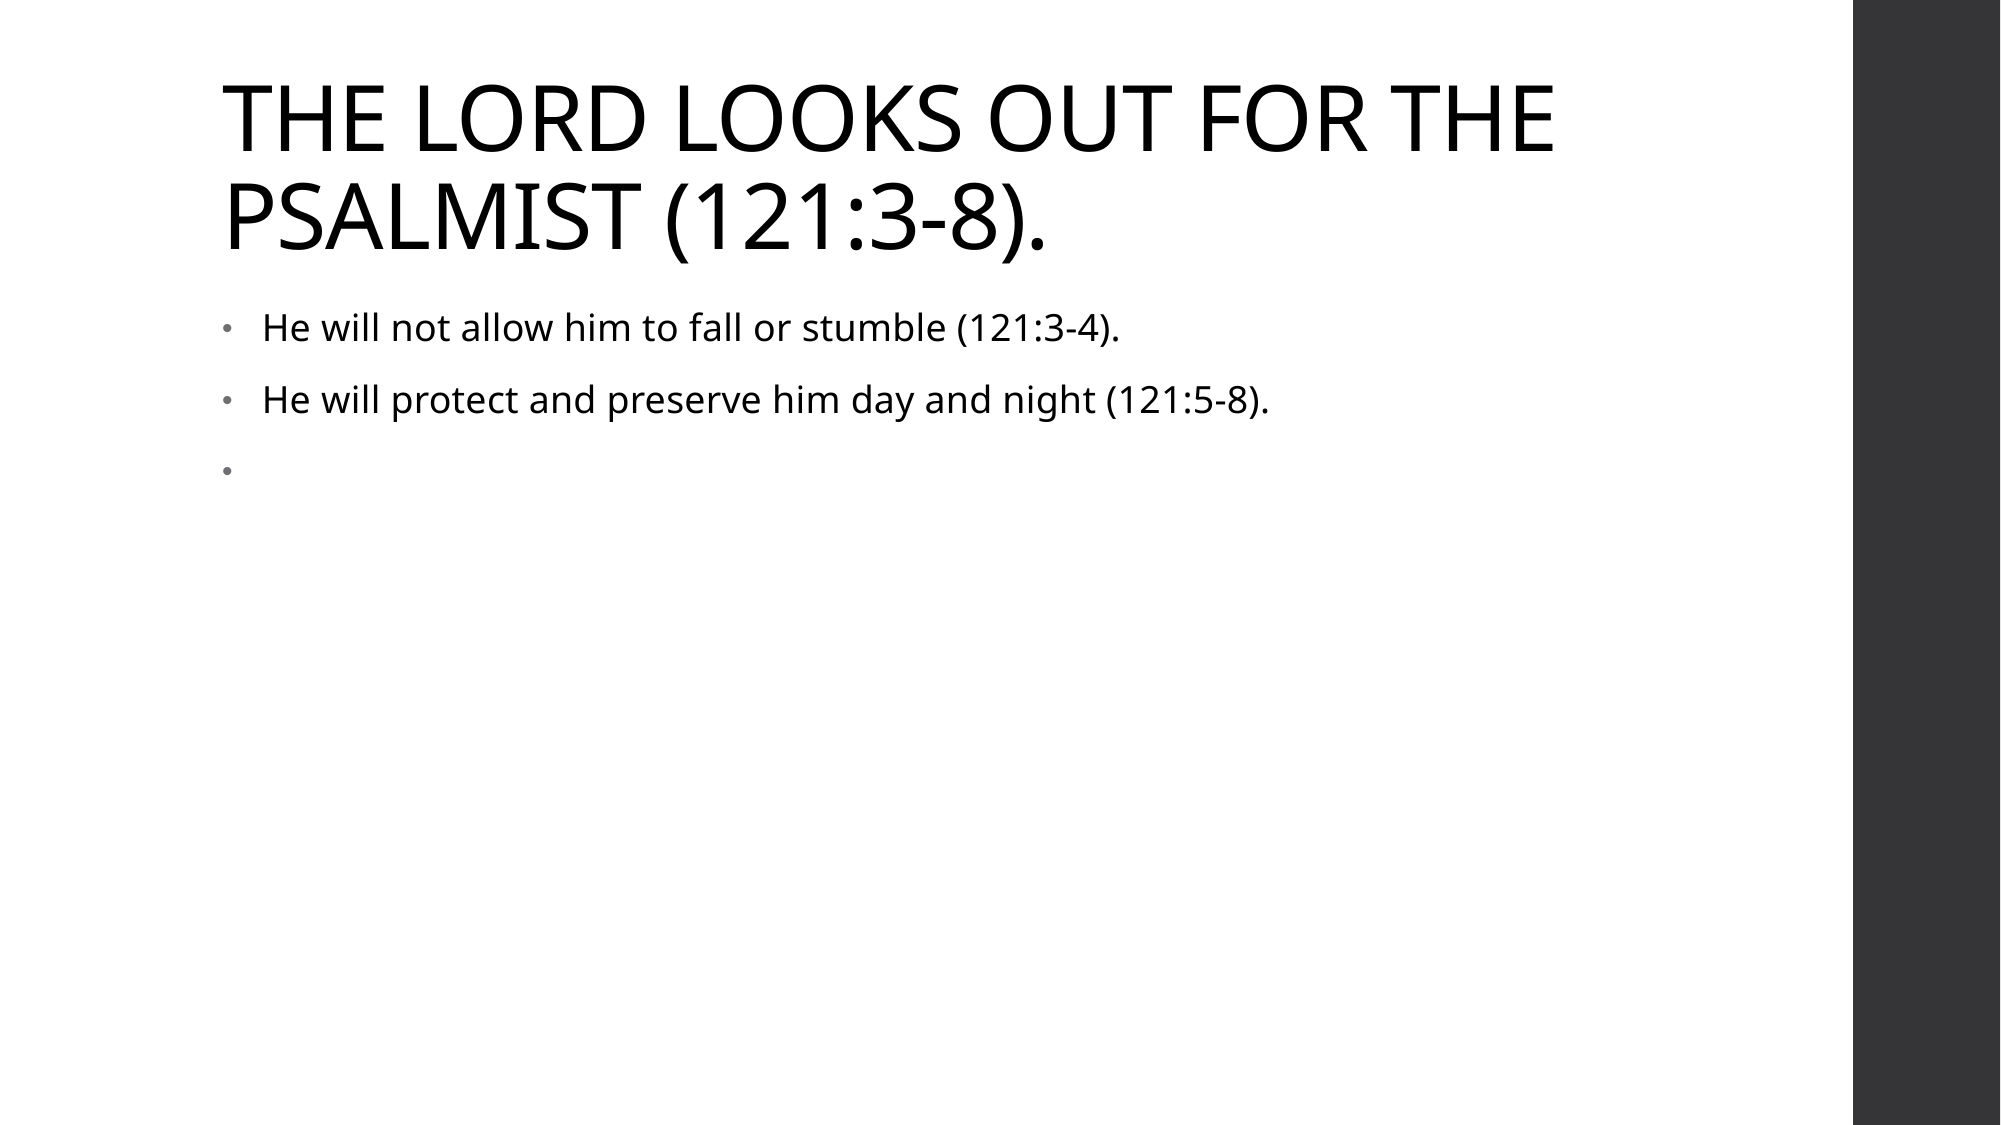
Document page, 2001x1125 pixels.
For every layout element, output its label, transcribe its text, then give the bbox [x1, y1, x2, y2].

title THE LORD LOOKS OUT FOR THE PSALMIST (121:3-8). [206, 60, 1797, 278]
list He will not allow him to fall or stumble (121:3-4). He will protect and preserve him day and night (121:5-8). [206, 299, 1617, 1014]
